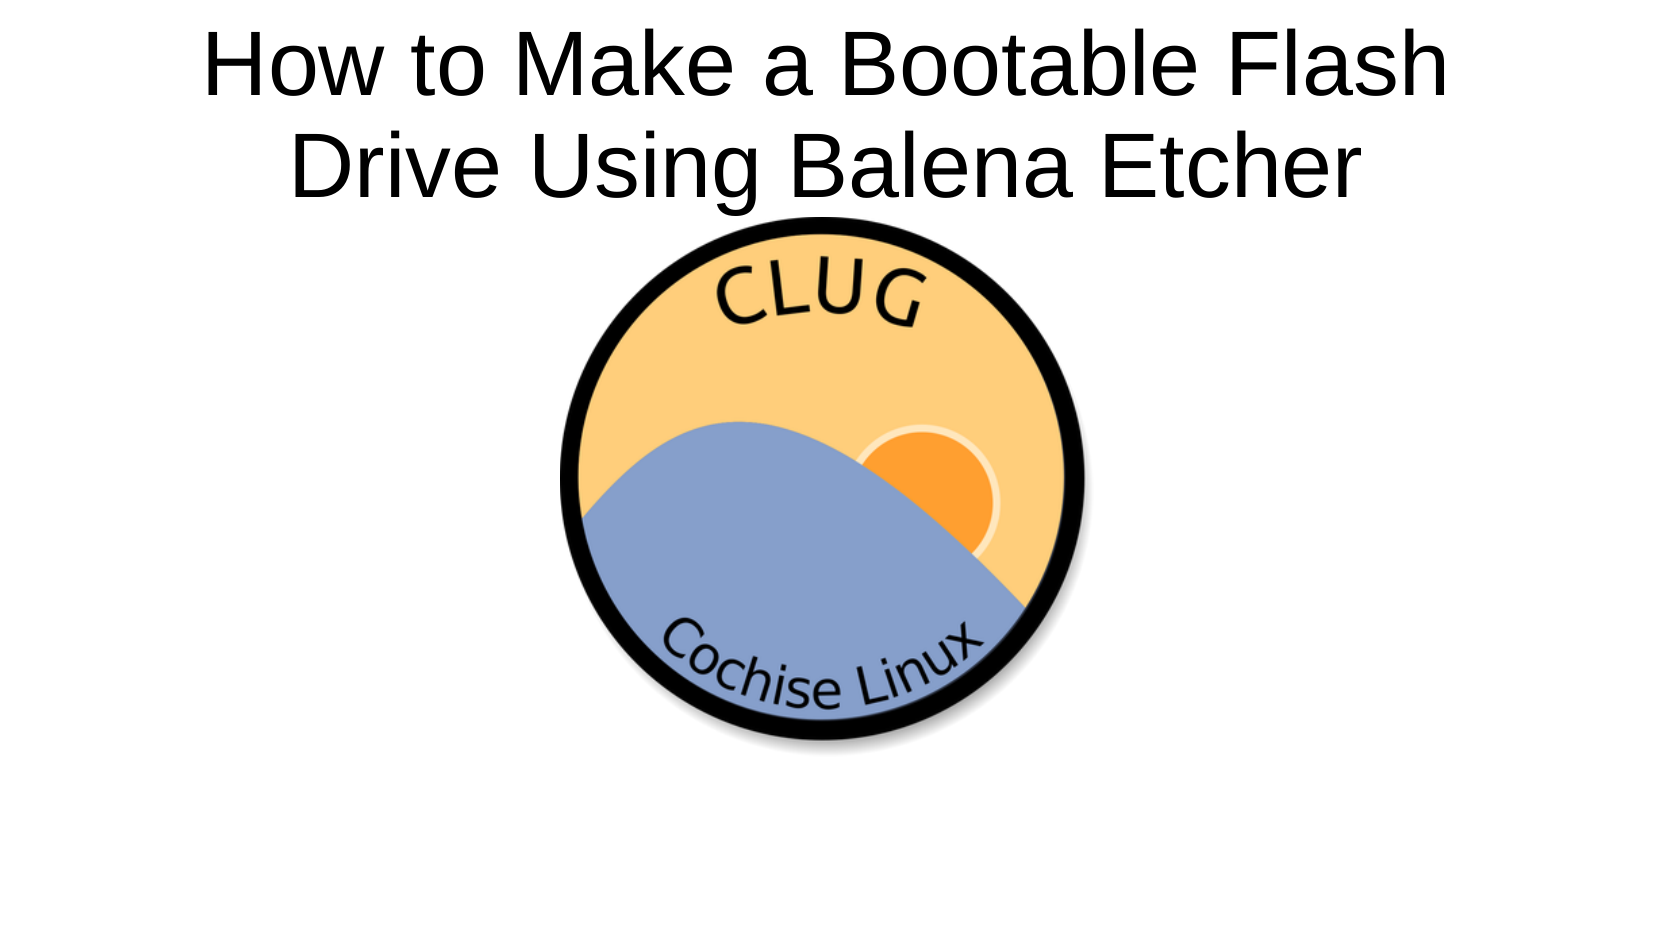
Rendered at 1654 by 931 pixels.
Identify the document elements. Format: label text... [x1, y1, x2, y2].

picture [560, 217, 1094, 758]
title How to Make a Bootable Flash Drive Using Balena Etcher [82, 12, 1571, 218]
